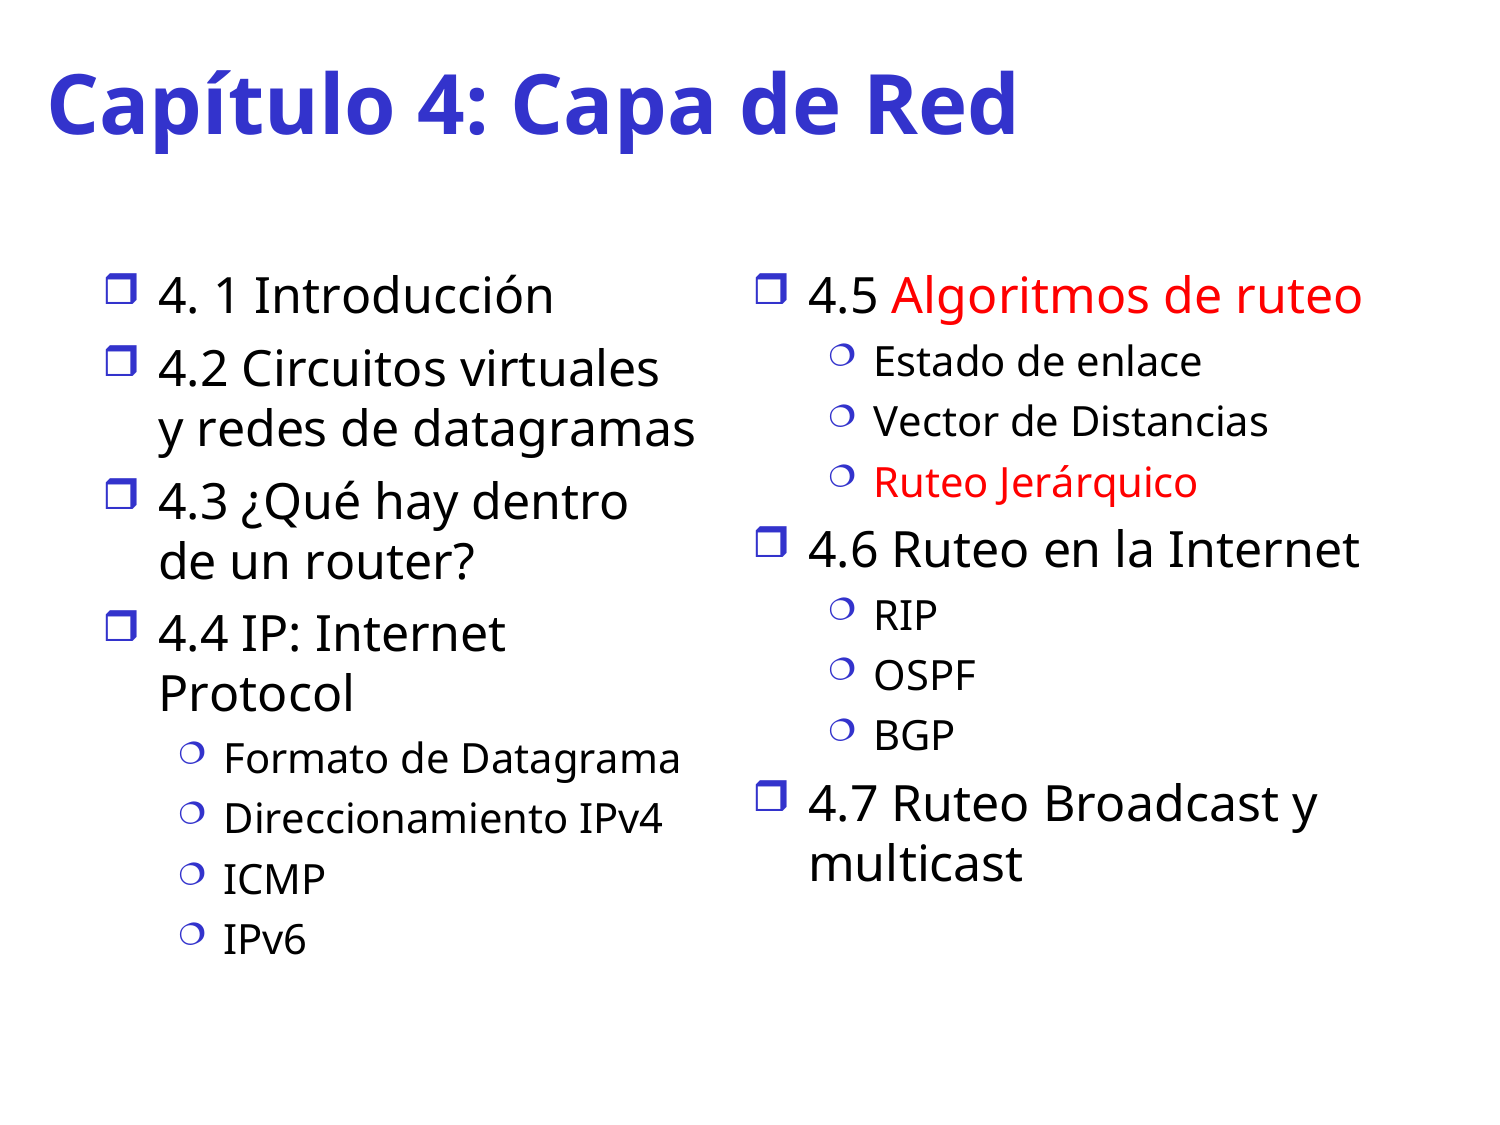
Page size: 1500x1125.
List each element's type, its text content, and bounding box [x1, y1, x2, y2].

title Capítulo 4: Capa de Red [46, 1, 1500, 204]
text_box 4. 1 Introducción 4.2 Circuitos virtuales y redes de datagramas 4.3 ¿Qué hay dentro de un router? 4.4 IP: Internet Protocol Formato de Datagrama Direccionamiento IPv4 ICMP IPv6 [87, 262, 713, 971]
text_box 4.5 Algoritmos de ruteo Estado de enlace Vector de Distancias Ruteo Jerárquico 4.6 Ruteo en la Internet RIP OSPF BGP 4.7 Ruteo Broadcast y multicast [737, 262, 1417, 972]
